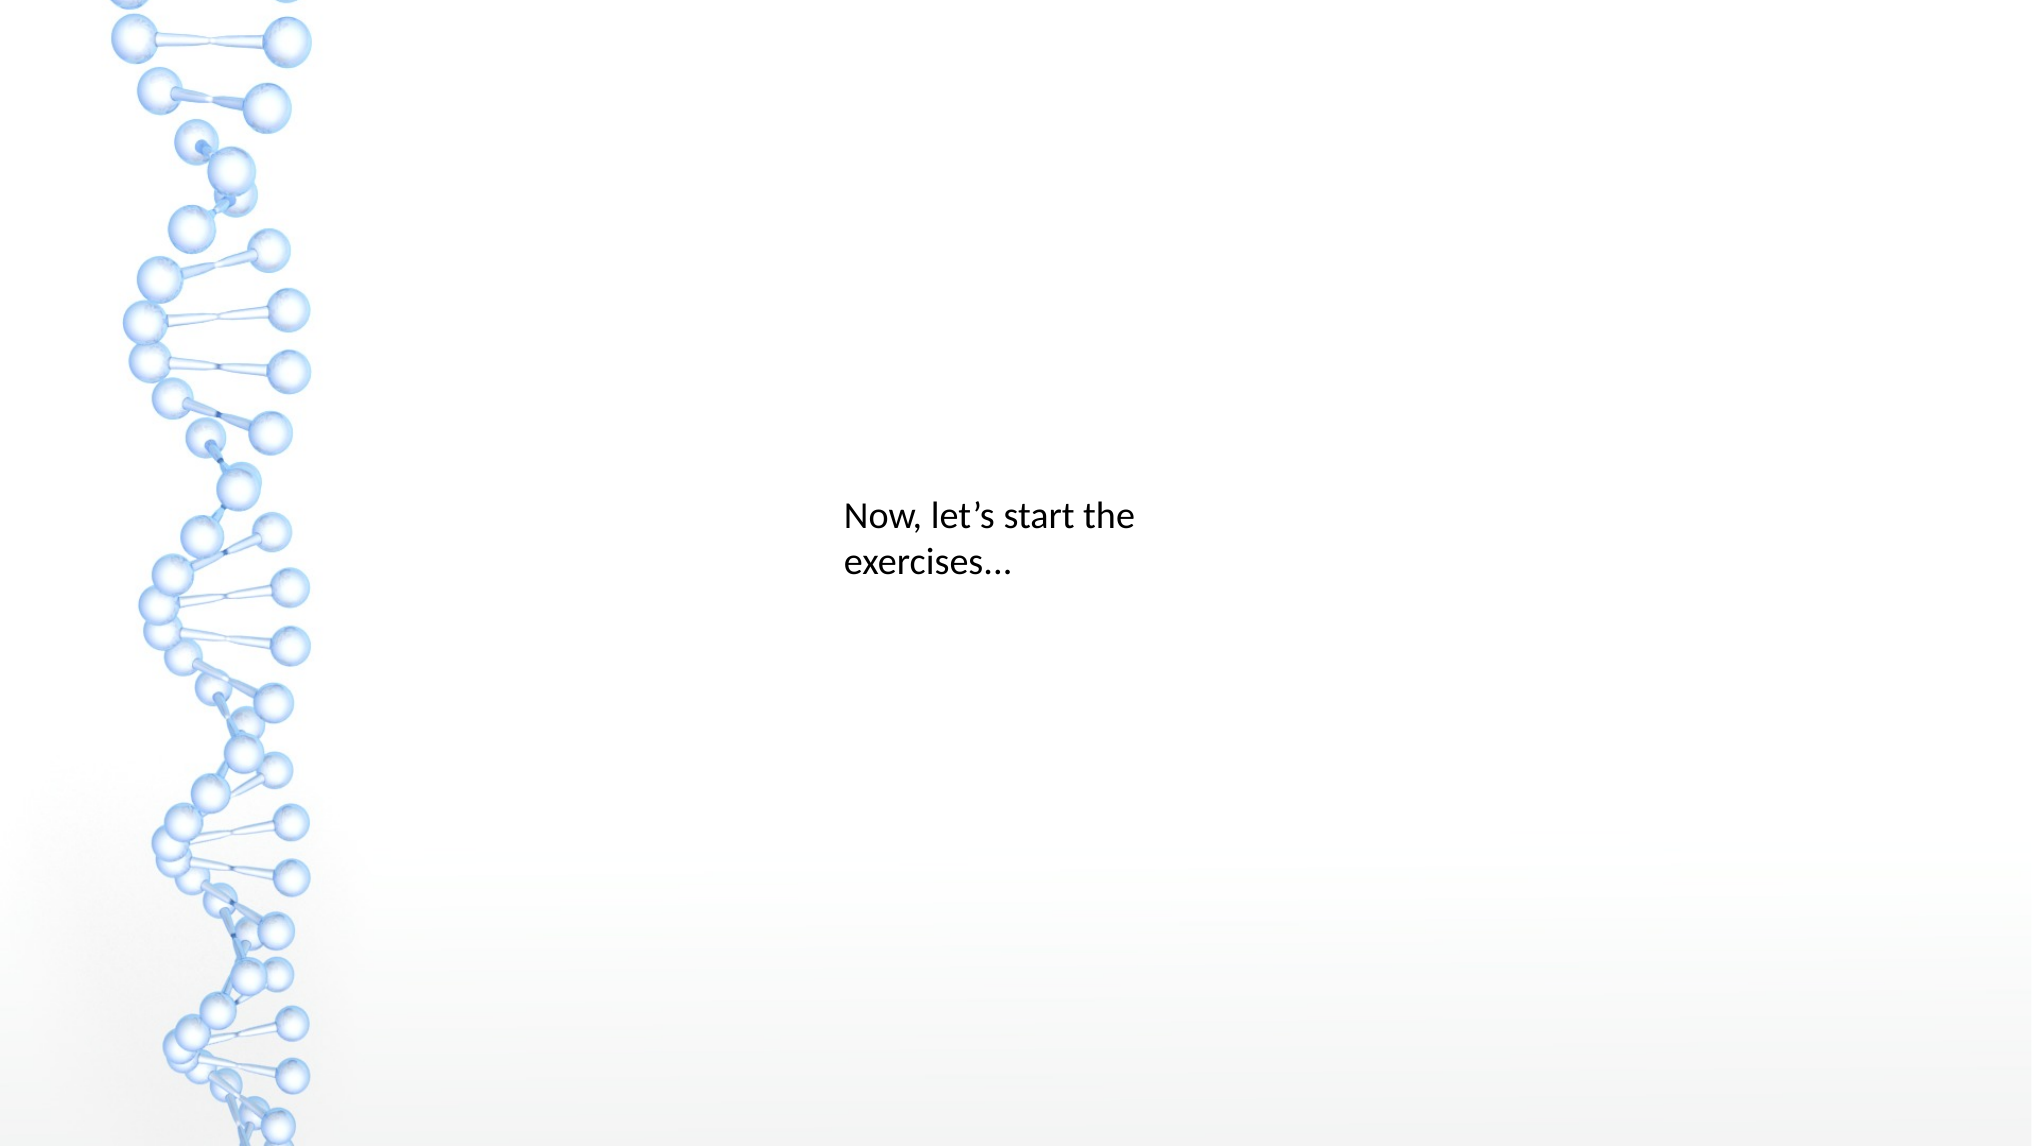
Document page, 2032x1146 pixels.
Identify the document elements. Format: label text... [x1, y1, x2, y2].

text_box Now, let’s start the exercises... [828, 482, 1300, 591]
